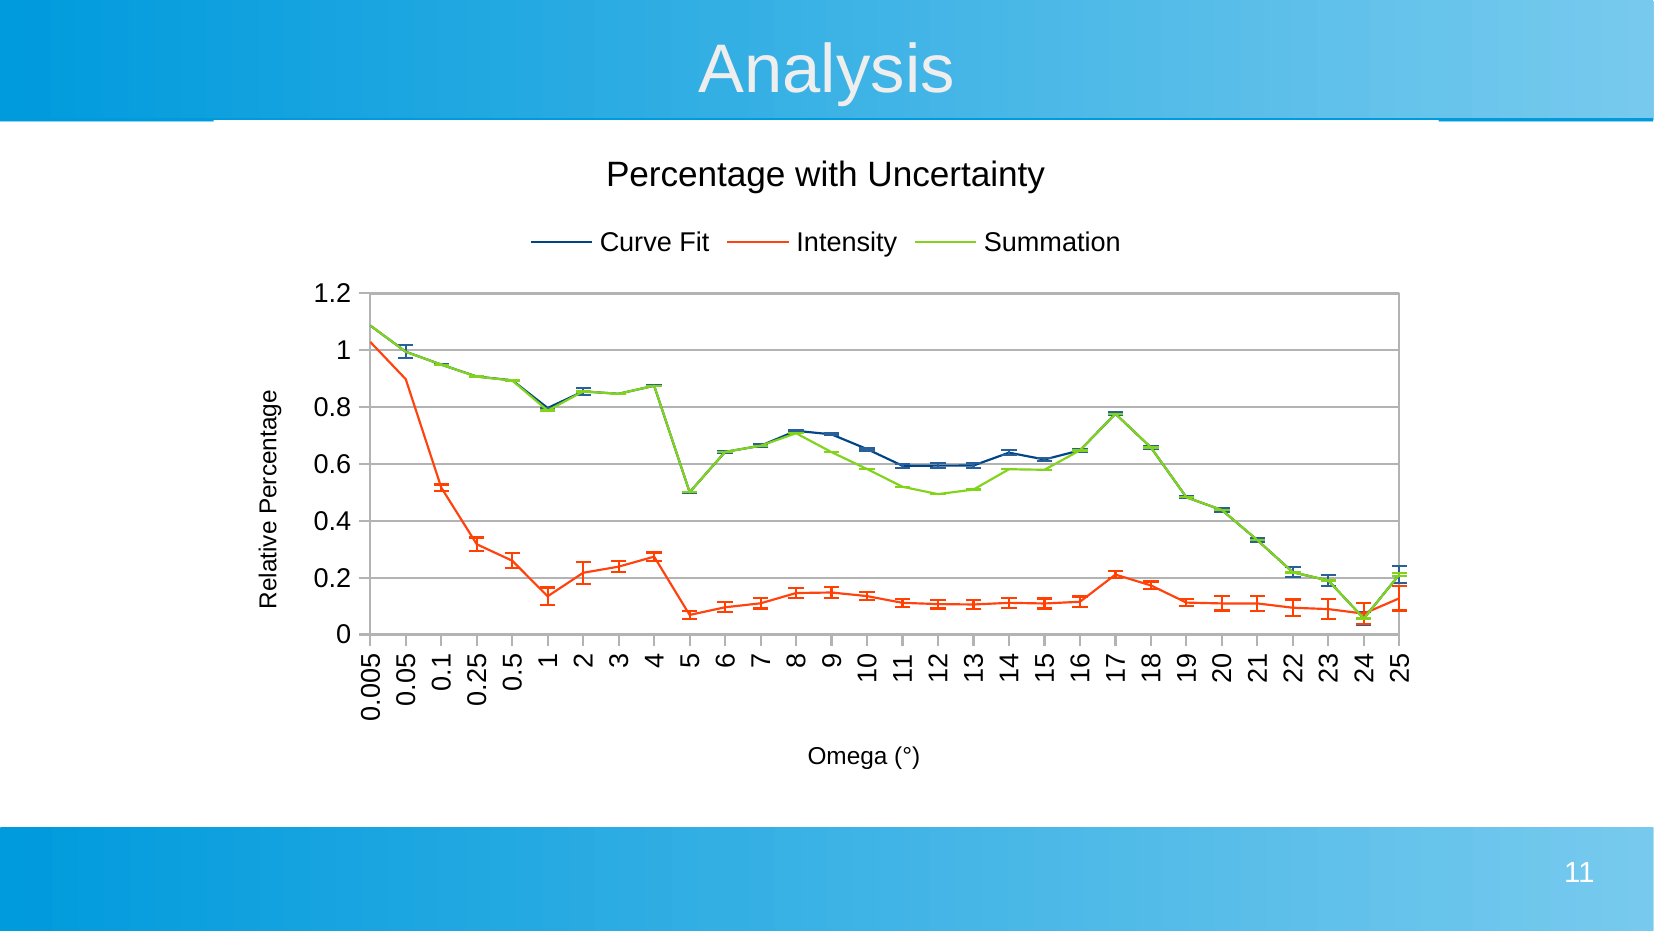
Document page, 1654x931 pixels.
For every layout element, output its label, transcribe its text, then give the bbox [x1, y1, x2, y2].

picture [213, 121, 1440, 811]
title Analysis [59, 29, 1595, 108]
